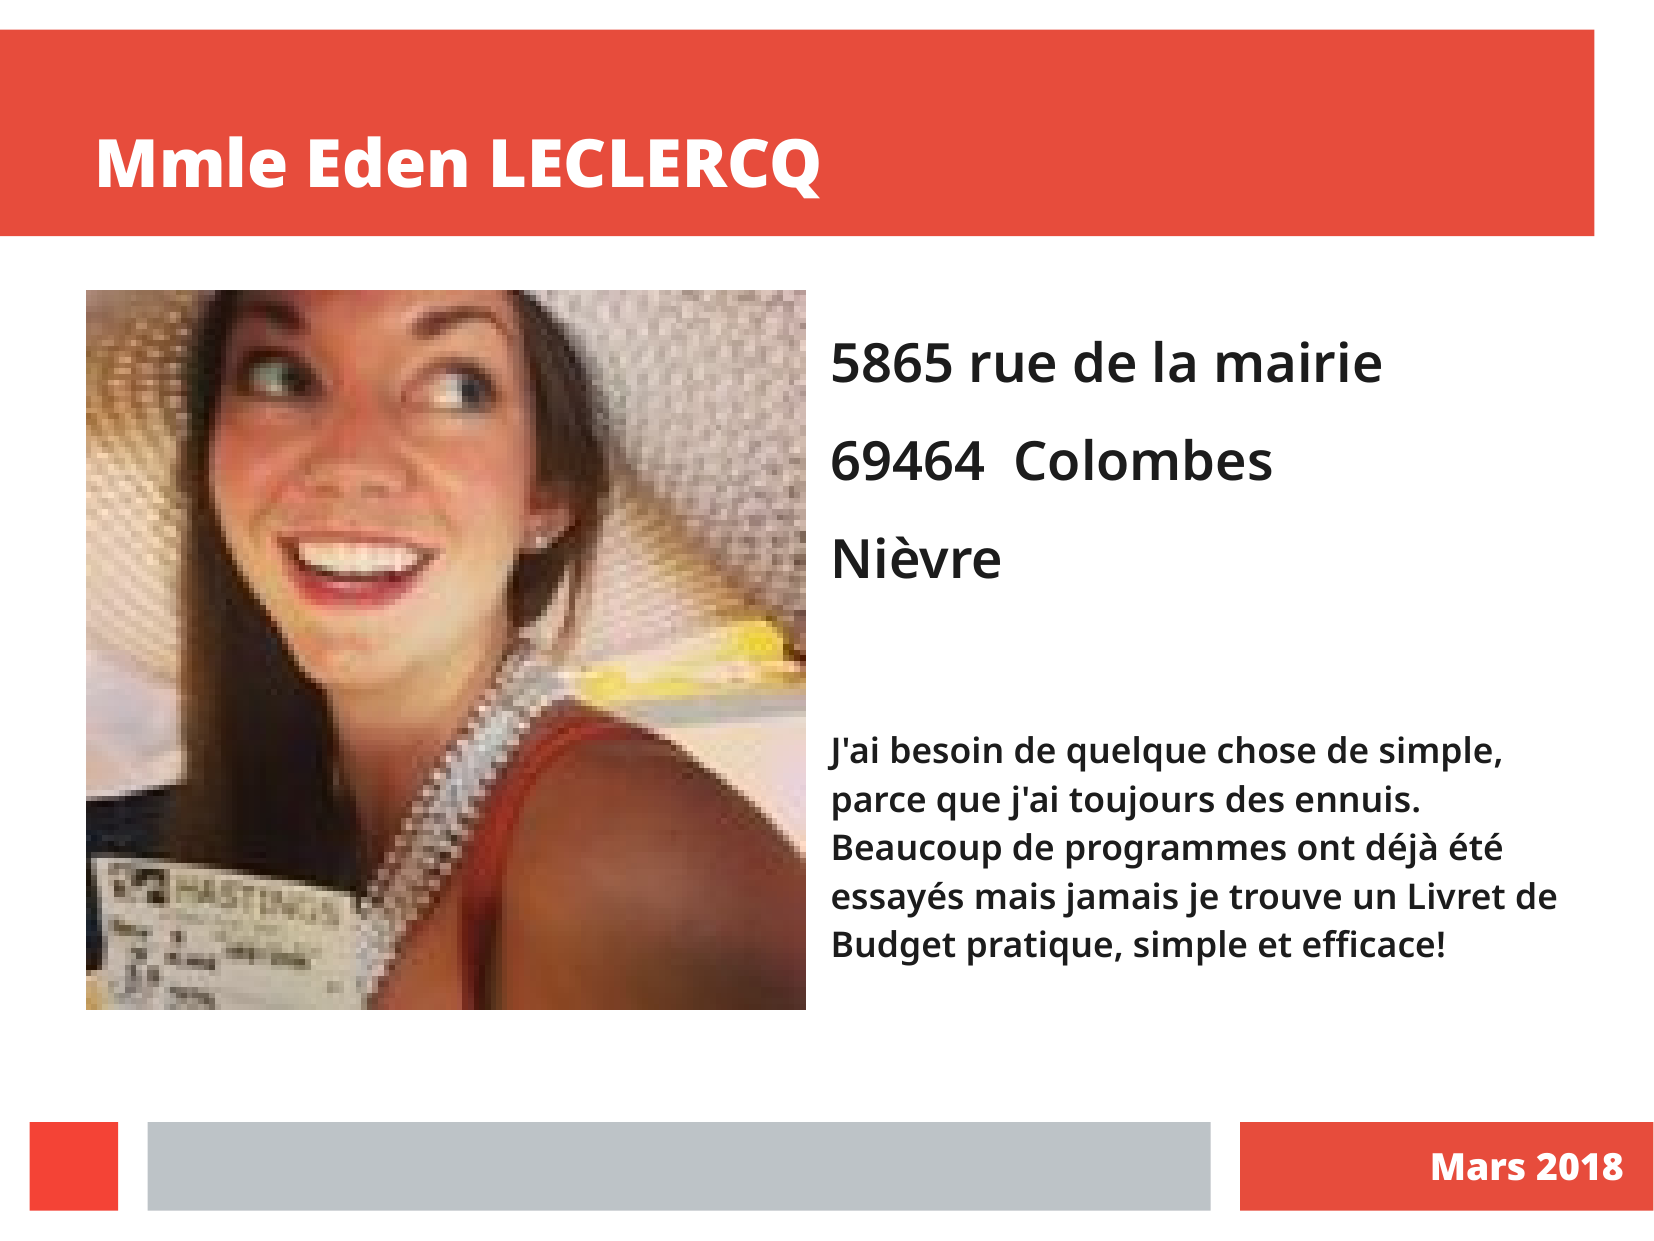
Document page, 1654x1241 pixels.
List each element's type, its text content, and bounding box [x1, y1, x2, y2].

list J'ai besoin de quelque chose de simple, parce que j'ai toujours des ennuis. Beaucoup de programmes ont déjà été essayés mais jamais je trouve un Livret de Budget pratique, simple et efficace! [830, 725, 1566, 1092]
list 5865 rue de la mairie 69464 Colombes Nièvre [830, 324, 1566, 691]
picture [86, 290, 806, 1010]
title Mmle Eden LECLERCQ [59, 59, 1595, 207]
